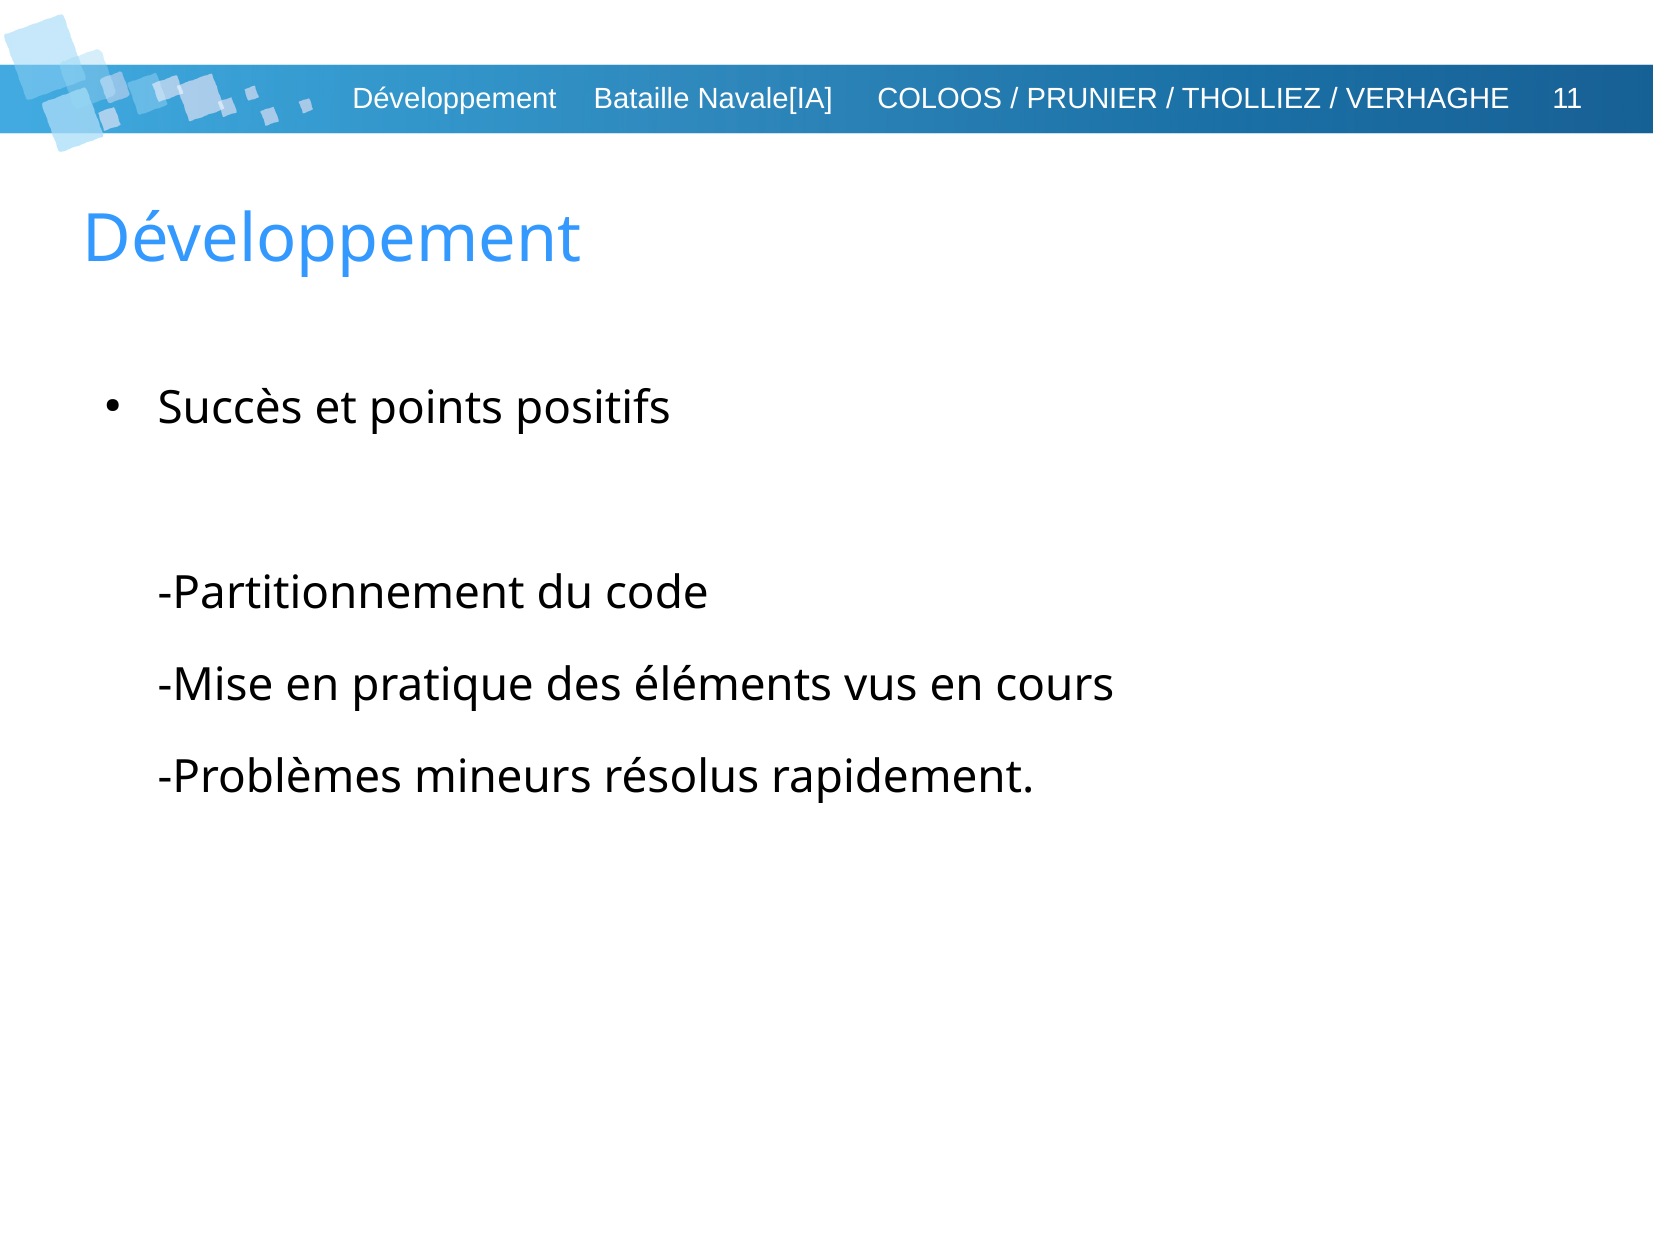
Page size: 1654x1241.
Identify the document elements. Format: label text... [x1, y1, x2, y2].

title Développement [82, 132, 1571, 340]
picture [0, 0, 1653, 1238]
list Succès et points positifs -Partitionnement du code -Mise en pratique des éléments vus en cours -Problèmes mineurs résolus rapidement. [86, 375, 1576, 1095]
text_box Développement Bataille Navale[IA] COLOOS / PRUNIER / THOLLIEZ / VERHAGHE 11 [337, 75, 1651, 156]
